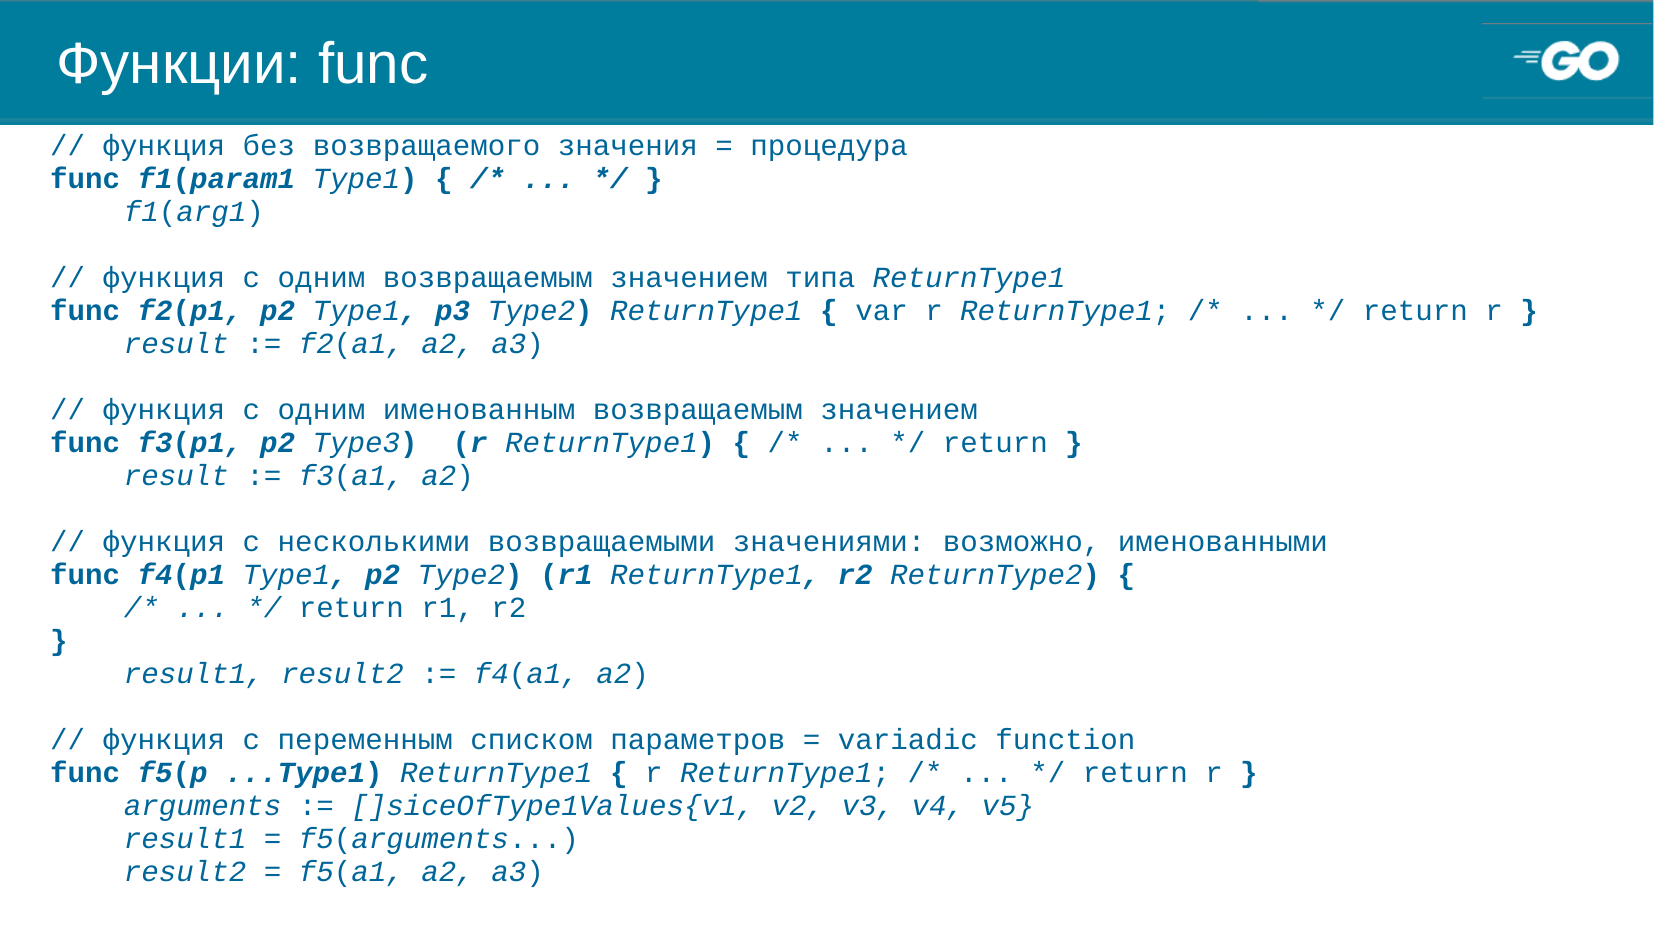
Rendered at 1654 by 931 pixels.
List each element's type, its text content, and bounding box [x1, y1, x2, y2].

picture [1542, 41, 1619, 81]
text_box Функции: func [41, 23, 1495, 104]
text_box // функция без возвращаемого значения = процедура func f1(param1 Type1) { /* ... */ } f1(arg1) // функция с одним возвращаемым значением типа ReturnType1 func f2(p1, p2 Type1, p3 Type2) ReturnType1 { var r ReturnType1; /* ... */ return r } result := f2(a1, a2, a3) // функция с одним именованным возвращаемым значением func f3(p1, p2 Type3) (r ReturnType1) { /* ... */ return } result := f3(a1, a2) // функция с несколькими возвращаемыми значениями: возможно, именованными func f4(p1 Type1, p2 Type2) (r1 ReturnType1, r2 ReturnType2) { /* ... */ return r1, r2 } result1, result2 := f4(a1, a2) // функция с переменным списком параметров = variadic function func f5(p ...Type1) ReturnType1 { r ReturnType1; /* ... */ return r } arguments := []siceOfType1Values{v1, v2, v3, v4, v5} result1 = f5(arguments...) result2 = f5(a1, a2, a3) [35, 124, 1619, 899]
